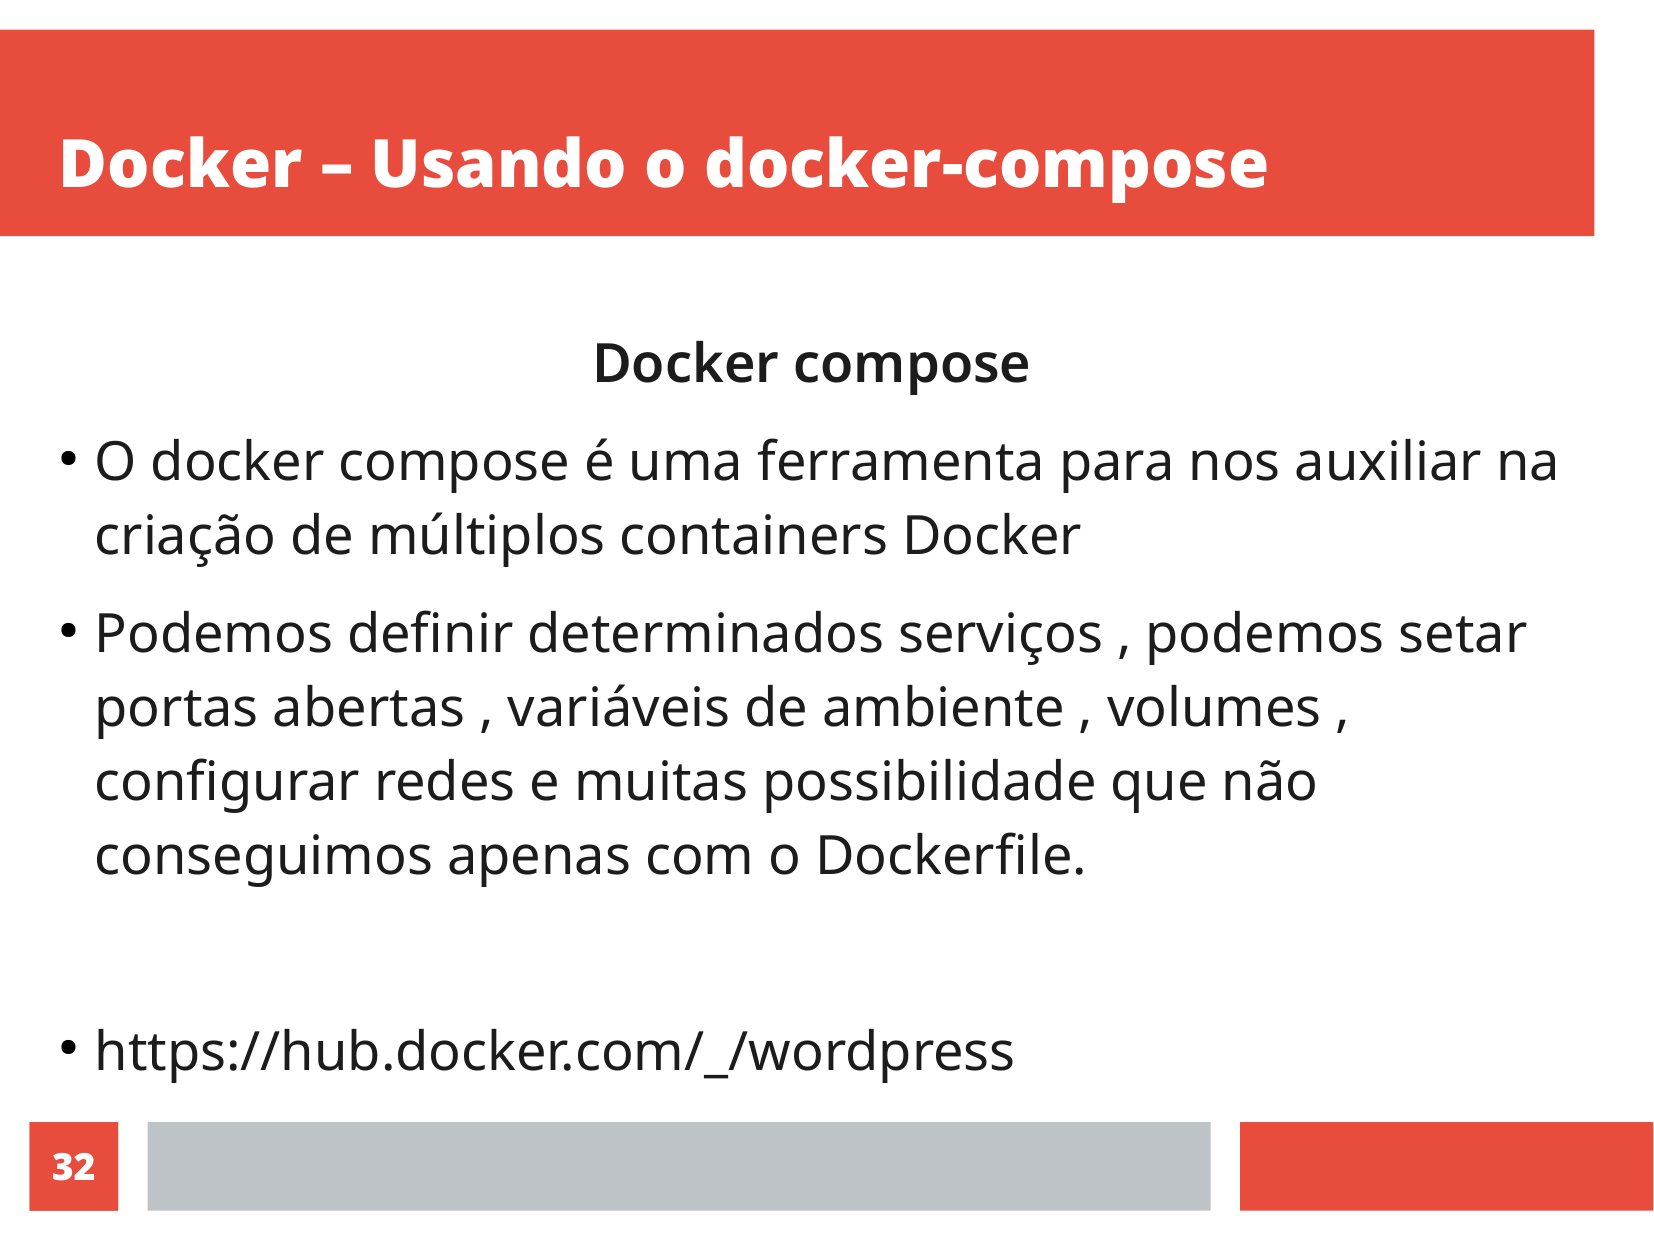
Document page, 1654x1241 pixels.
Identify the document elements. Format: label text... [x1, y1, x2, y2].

title Docker – Usando o docker-compose [59, 59, 1595, 207]
list Docker compose O docker compose é uma ferramenta para nos auxiliar na criação de múltiplos containers Docker Podemos definir determinados serviços , podemos setar portas abertas , variáveis de ambiente , volumes , configurar redes e muitas possibilidade que não conseguimos apenas com o Dockerfile. https://hub.docker.com/_/wordpress [59, 324, 1565, 1093]
